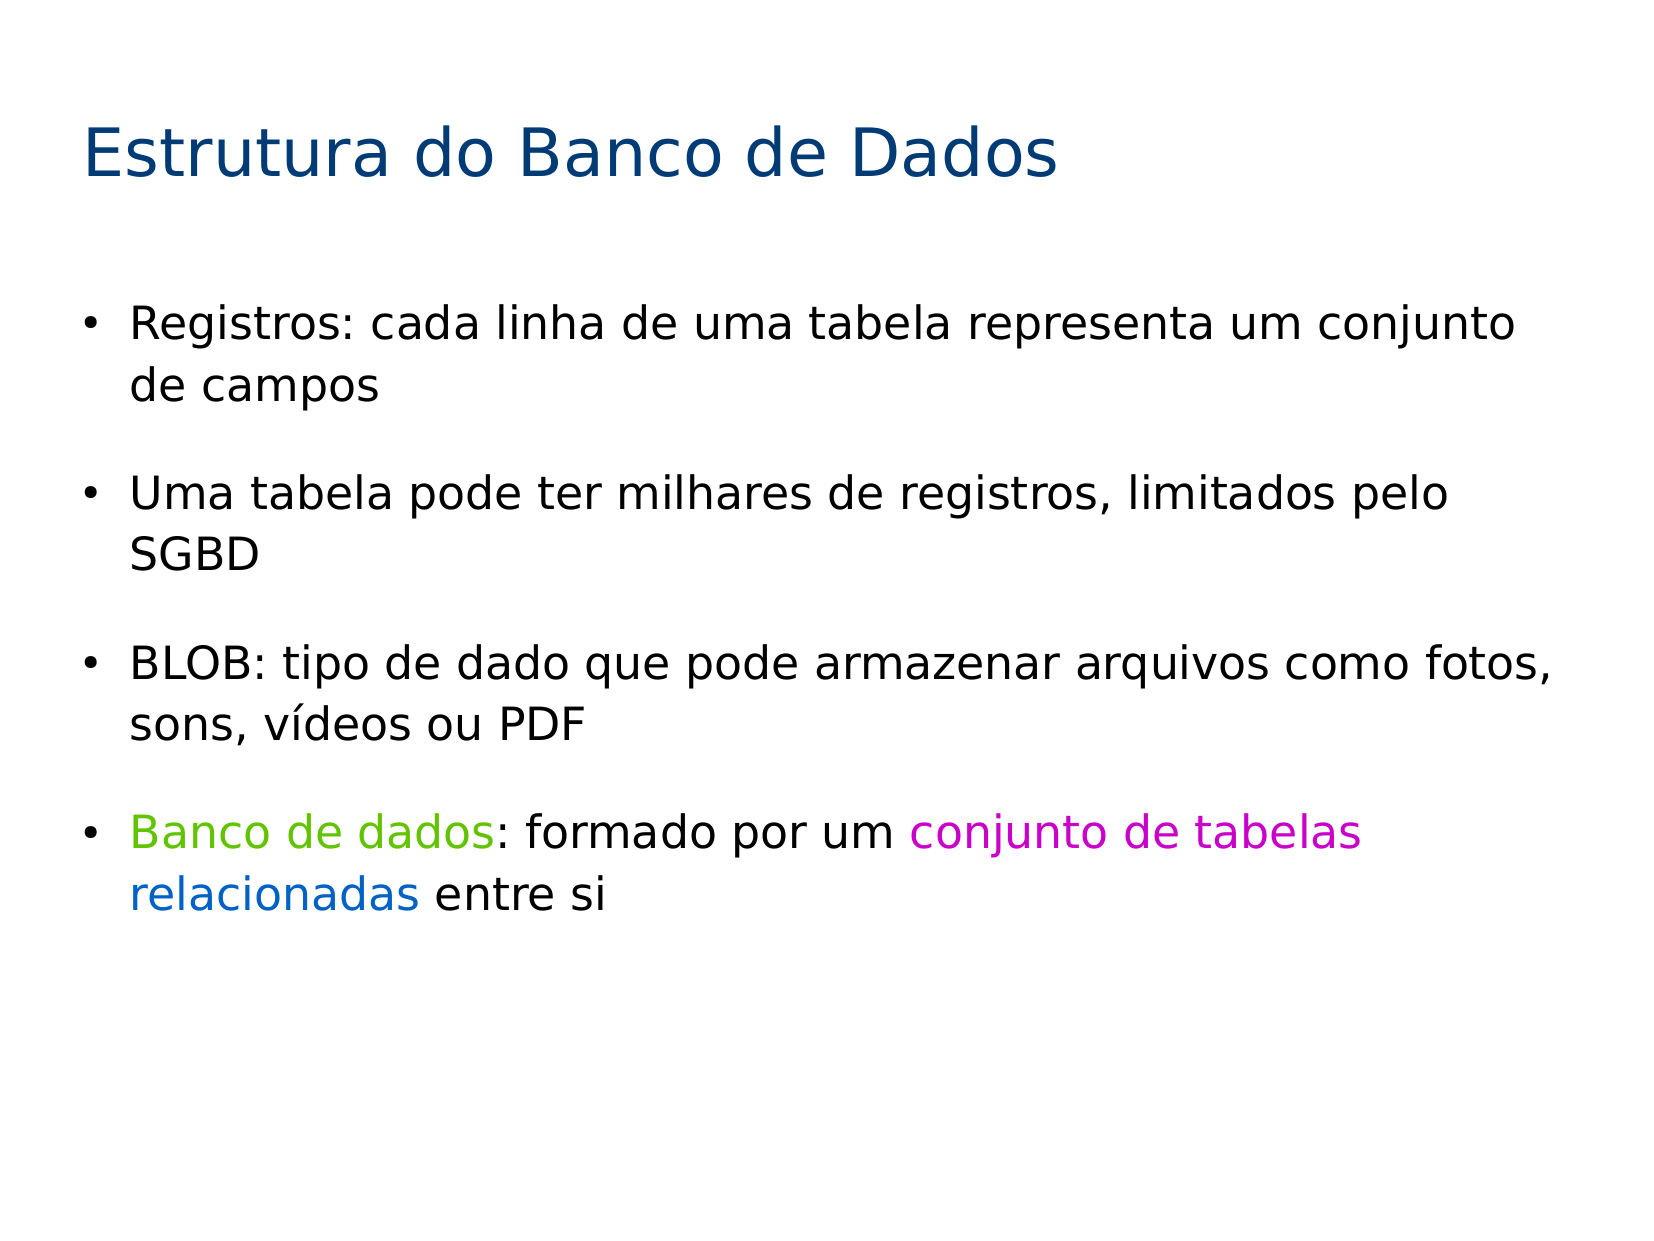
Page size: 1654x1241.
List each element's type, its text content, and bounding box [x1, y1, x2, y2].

title Estrutura do Banco de Dados [82, 75, 1571, 231]
list Registros: cada linha de uma tabela representa um conjunto de campos Uma tabela pode ter milhares de registros, limitados pelo SGBD BLOB: tipo de dado que pode armazenar arquivos como fotos, sons, vídeos ou PDF Banco de dados: formado por um conjunto de tabelas relacionadas entre si [82, 289, 1571, 1108]
